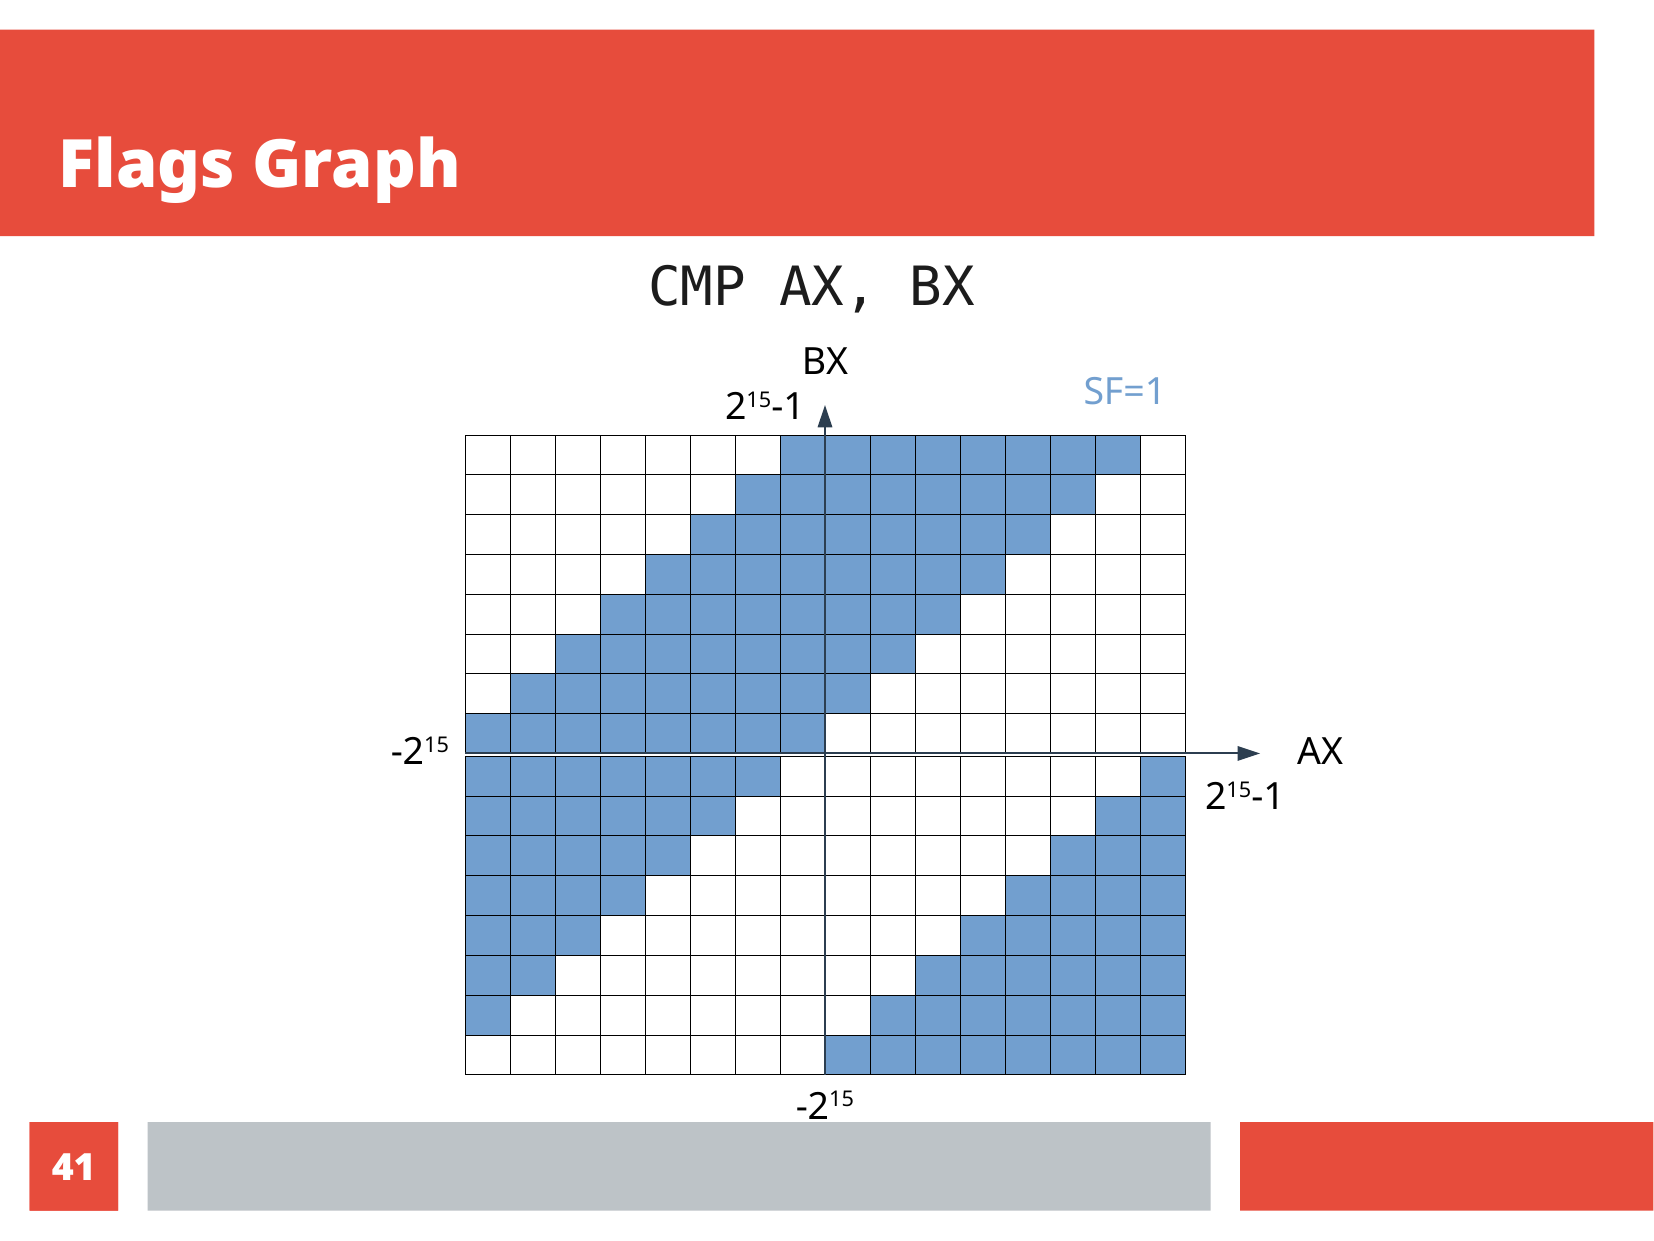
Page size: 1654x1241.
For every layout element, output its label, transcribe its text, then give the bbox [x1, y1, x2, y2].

text_box 215-1 [720, 375, 811, 436]
text_box AX [1275, 720, 1366, 781]
text_box [826, 756, 1186, 1075]
title Flags Graph [59, 59, 1595, 207]
text_box [465, 756, 780, 1035]
text_box -215 [780, 1074, 871, 1135]
text_box 215-1 [1200, 765, 1291, 826]
list CMP AX, BX [59, 255, 1565, 351]
text_box BX [780, 330, 871, 391]
text_box [826, 435, 1140, 713]
text_box [465, 435, 824, 752]
text_box SF=1 [1080, 360, 1171, 421]
text_box -215 [375, 720, 466, 781]
